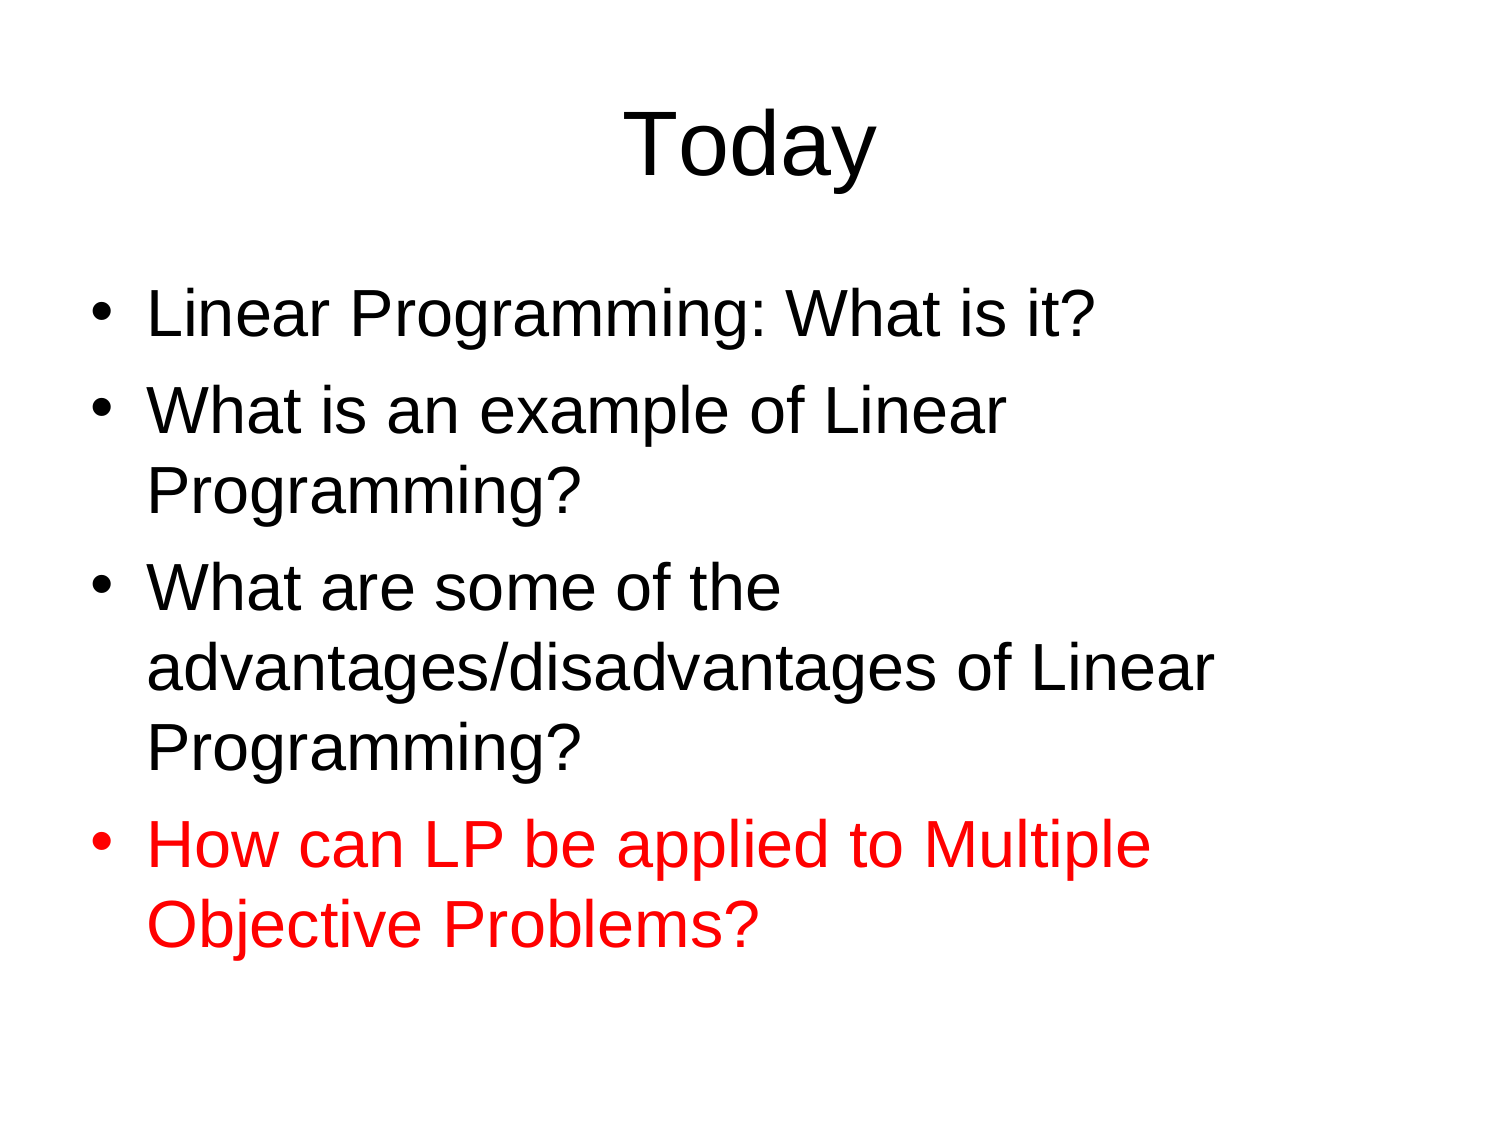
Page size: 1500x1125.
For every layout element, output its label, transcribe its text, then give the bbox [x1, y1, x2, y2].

title Today [75, 45, 1426, 233]
list Linear Programming: What is it? What is an example of Linear Programming? What are some of the advantages/disadvantages of Linear Programming? How can LP be applied to Multiple Objective Problems? [75, 262, 1426, 1005]
